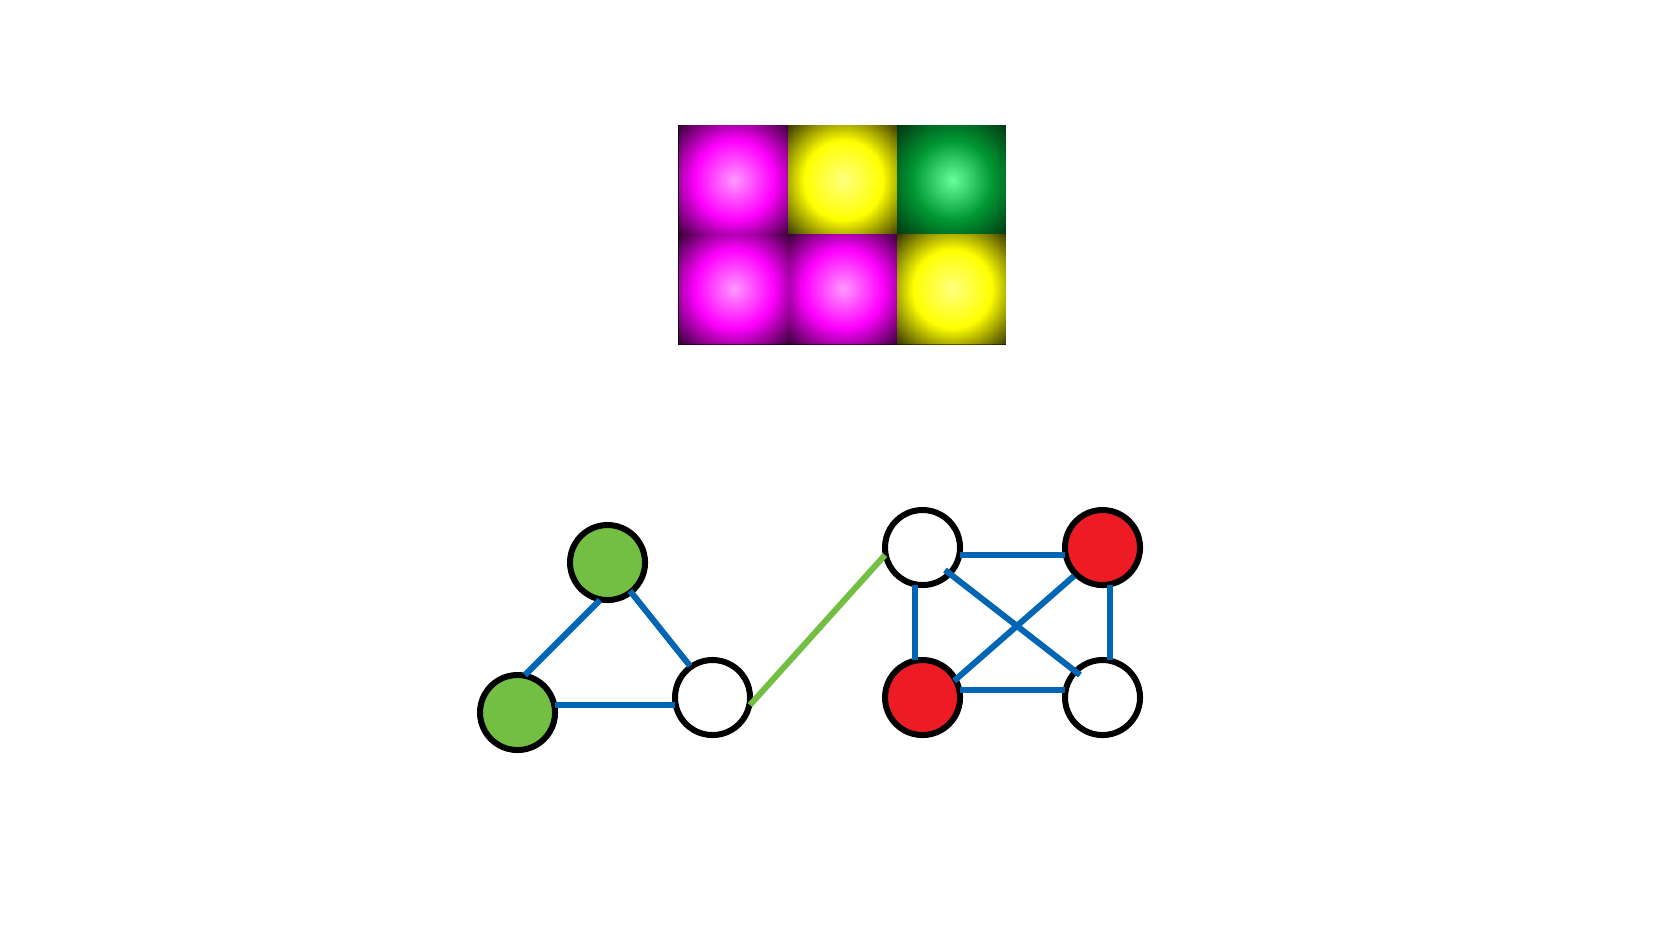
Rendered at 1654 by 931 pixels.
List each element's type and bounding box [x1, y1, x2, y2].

text_box [885, 660, 961, 736]
text_box [570, 525, 646, 601]
text_box [480, 675, 556, 751]
text_box [1065, 510, 1141, 586]
picture [678, 125, 1006, 346]
